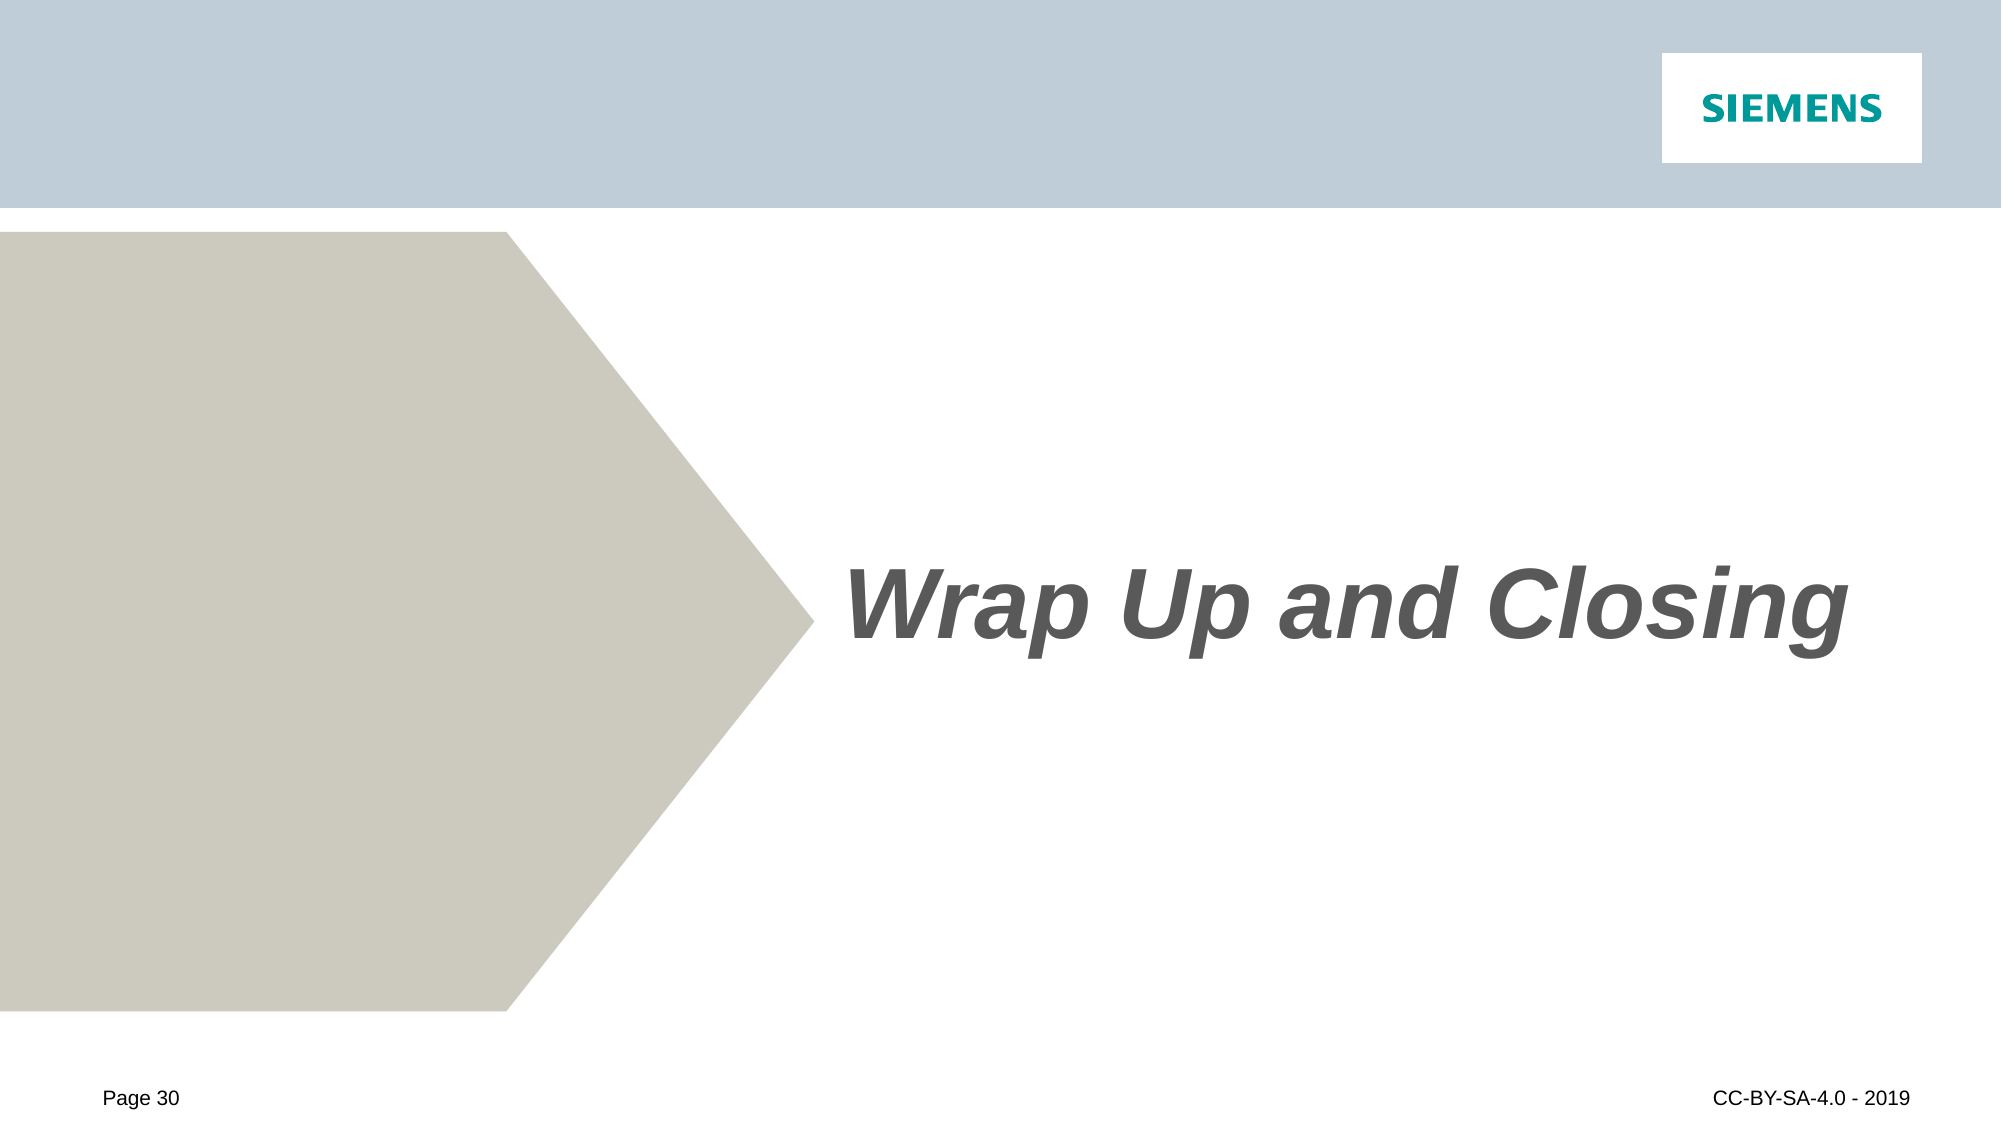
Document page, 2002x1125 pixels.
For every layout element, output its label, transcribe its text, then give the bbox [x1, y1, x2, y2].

text_box [0, 231, 815, 1012]
text_box Wrap Up and Closing [843, 526, 2001, 983]
